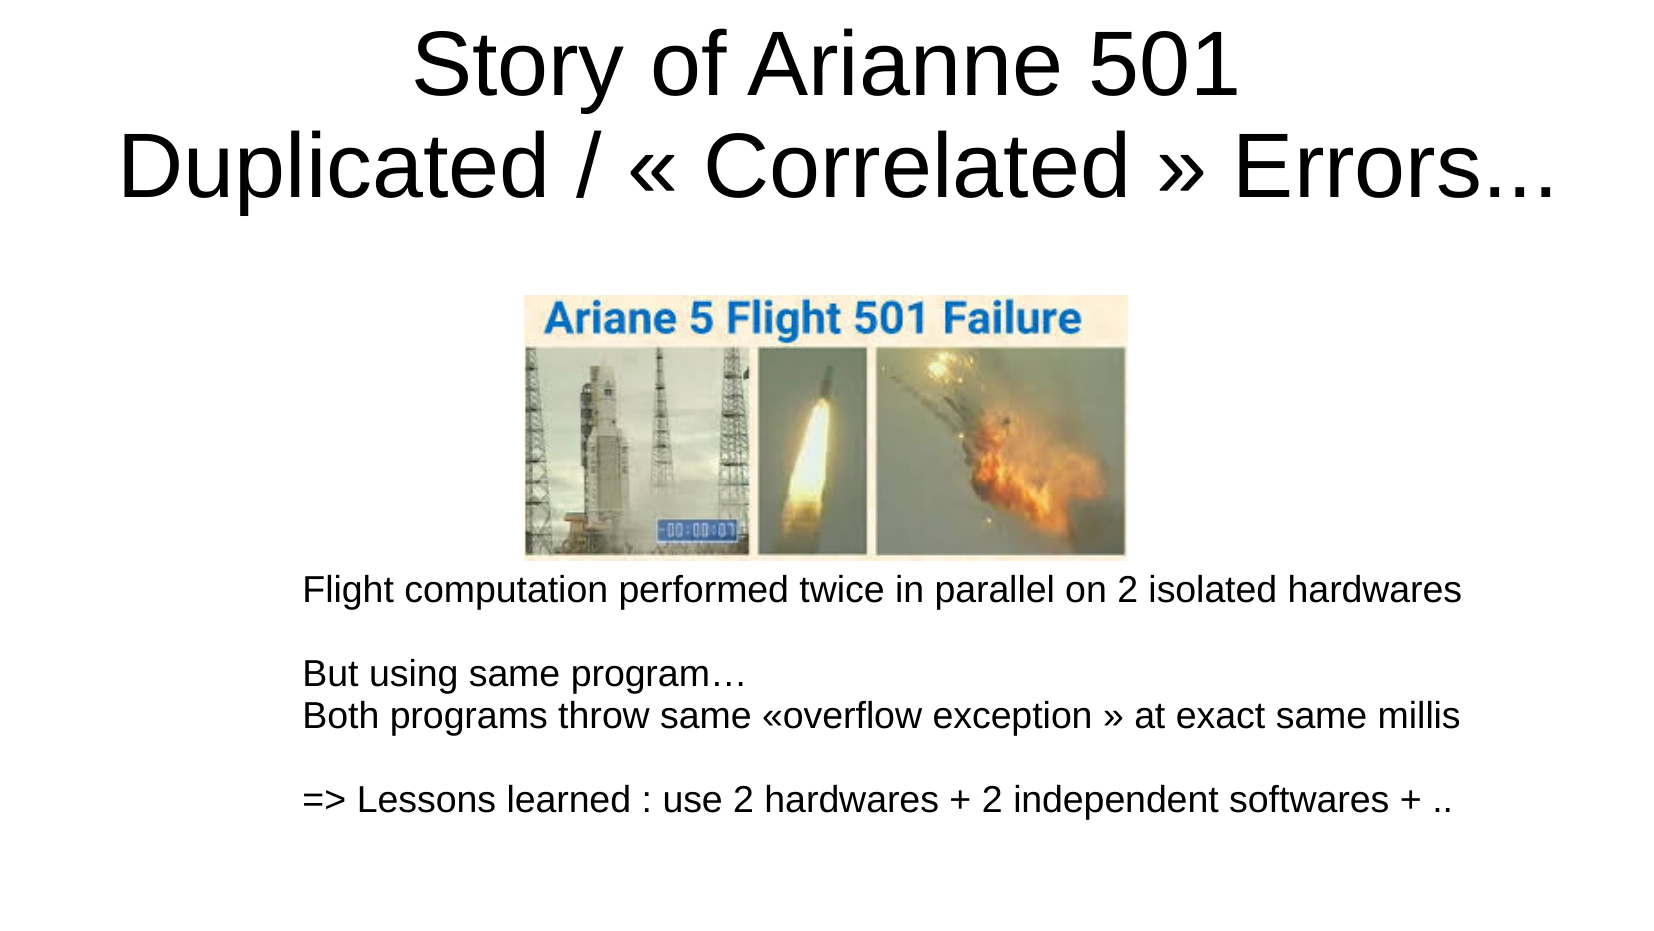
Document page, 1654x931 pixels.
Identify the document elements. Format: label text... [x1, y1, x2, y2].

text_box Flight computation performed twice in parallel on 2 isolated hardwares But using same program… Both programs throw same «overflow exception » at exact same millis => Lessons learned : use 2 hardwares + 2 independent softwares + .. [287, 561, 1595, 870]
picture [524, 295, 1128, 561]
title Story of Arianne 501 Duplicated / « Correlated » Errors... [82, 12, 1571, 218]
